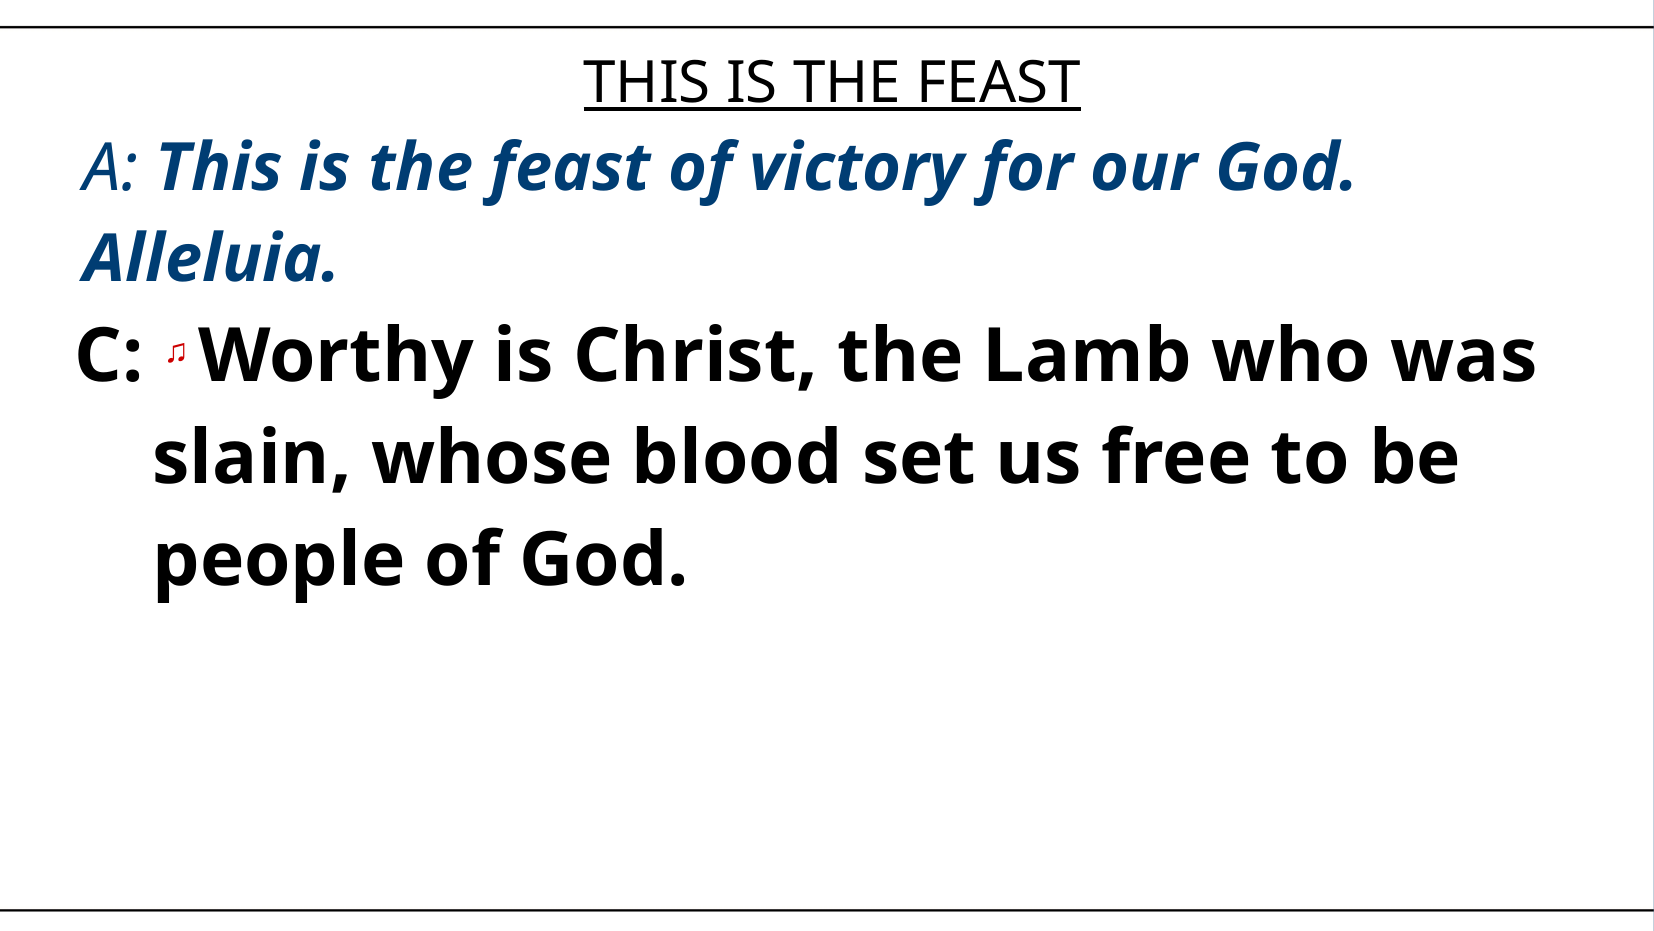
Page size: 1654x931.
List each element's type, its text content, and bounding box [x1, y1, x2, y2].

picture [0, 0, 1654, 931]
text_box THIS IS THE FEAST A: This is the feast of victory for our God. Alleluia. C: ♫ Worthy is Christ, the Lamb who was slain, whose blood set us free to be people of God. [60, 32, 1606, 541]
